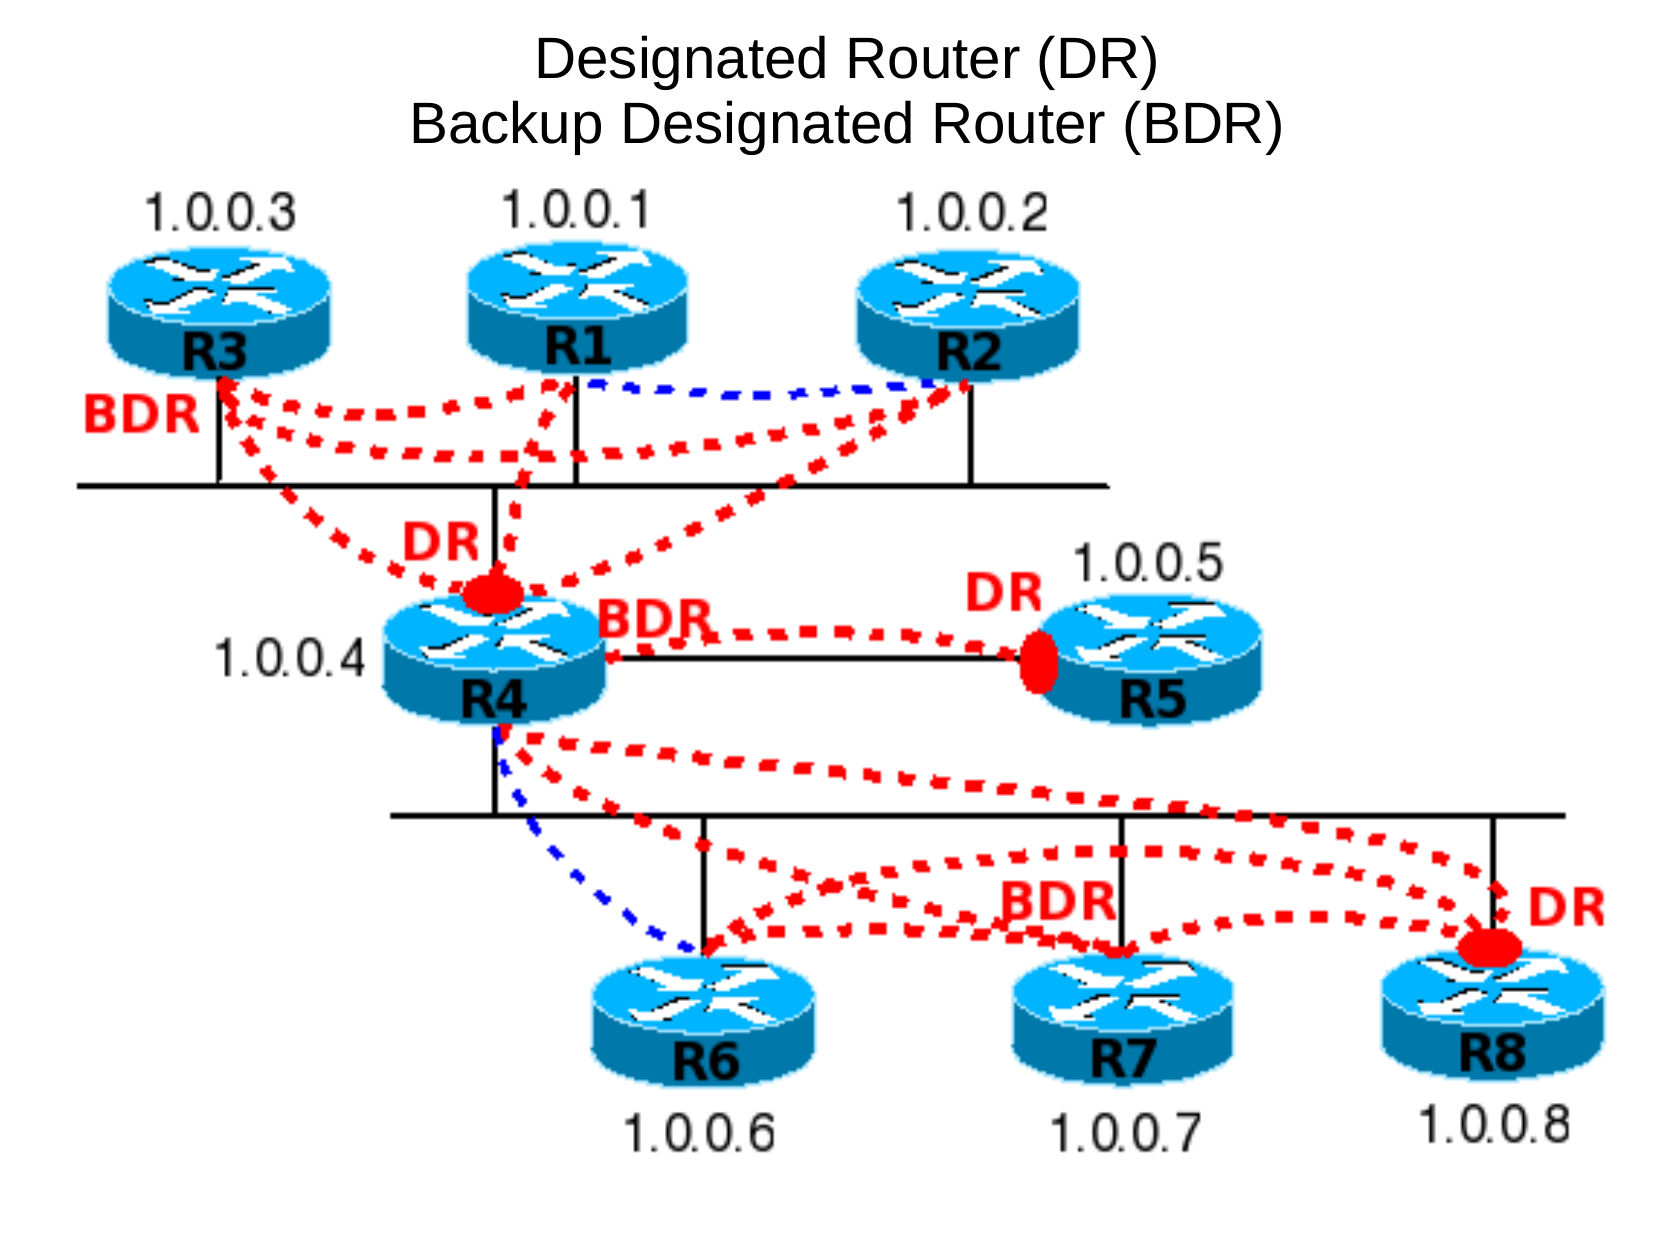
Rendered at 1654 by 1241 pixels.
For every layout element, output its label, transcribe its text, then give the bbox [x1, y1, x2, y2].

picture [75, 187, 1613, 1201]
title Designated Router (DR) Backup Designated Router (BDR) [82, 25, 1613, 156]
